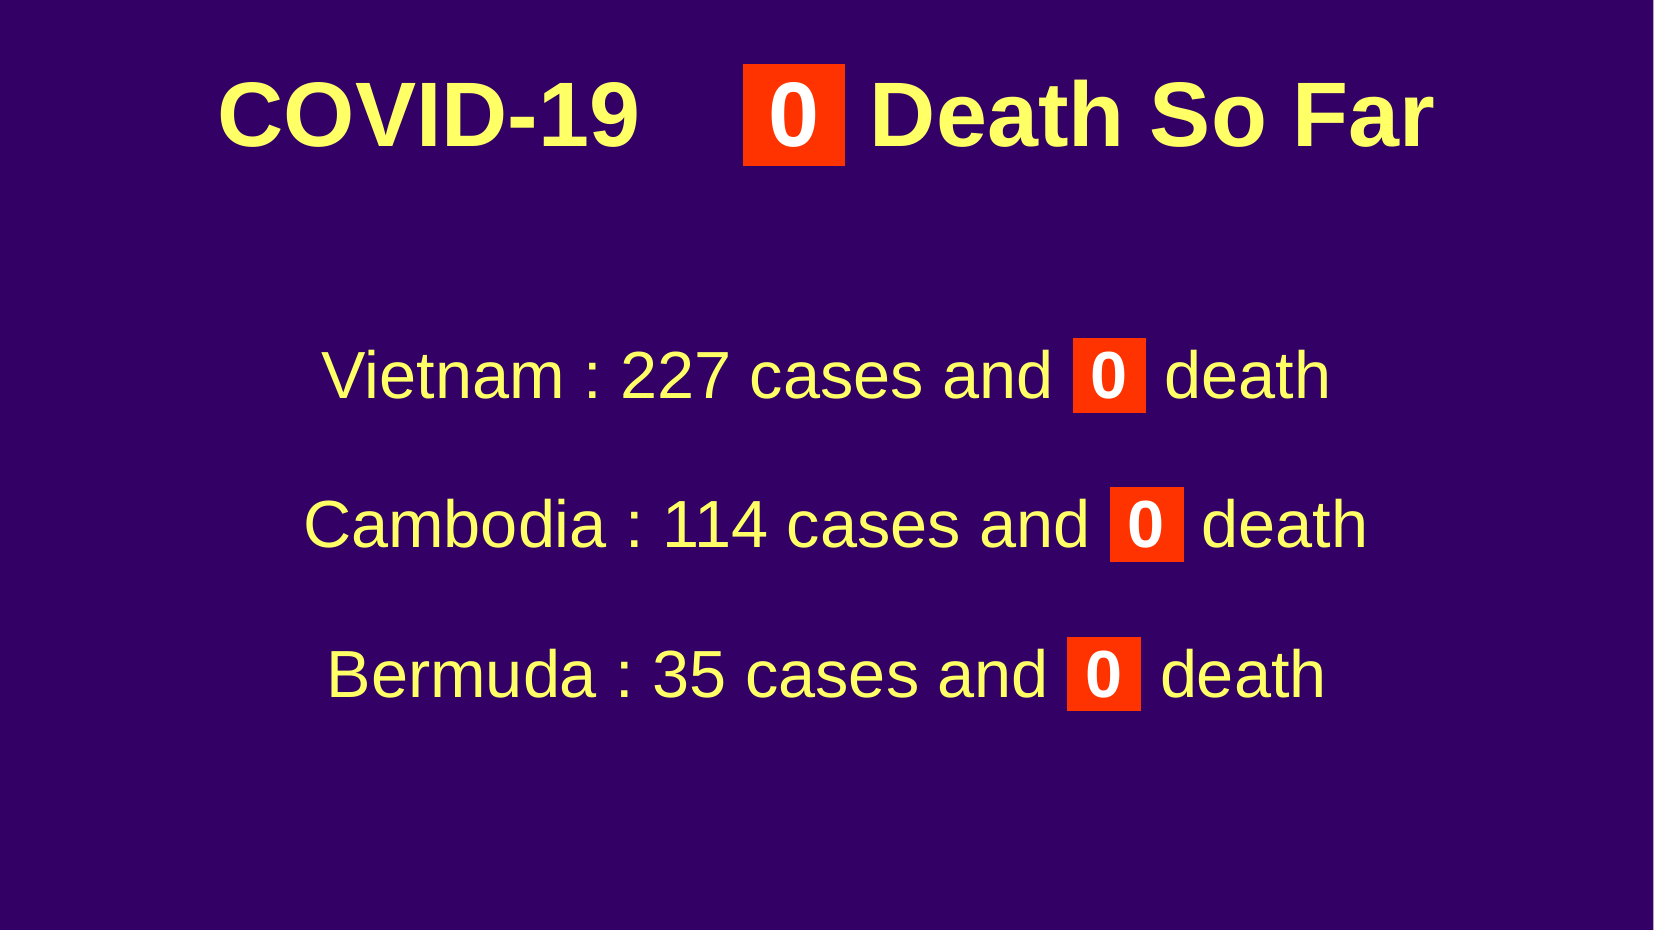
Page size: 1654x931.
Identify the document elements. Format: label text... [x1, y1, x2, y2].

text_box Vietnam : 227 cases and 0 death Cambodia : 114 cases and 0 death Bermuda : 35 cases and 0 death [82, 217, 1571, 758]
title COVID-19 0 Death So Far [82, 37, 1571, 193]
